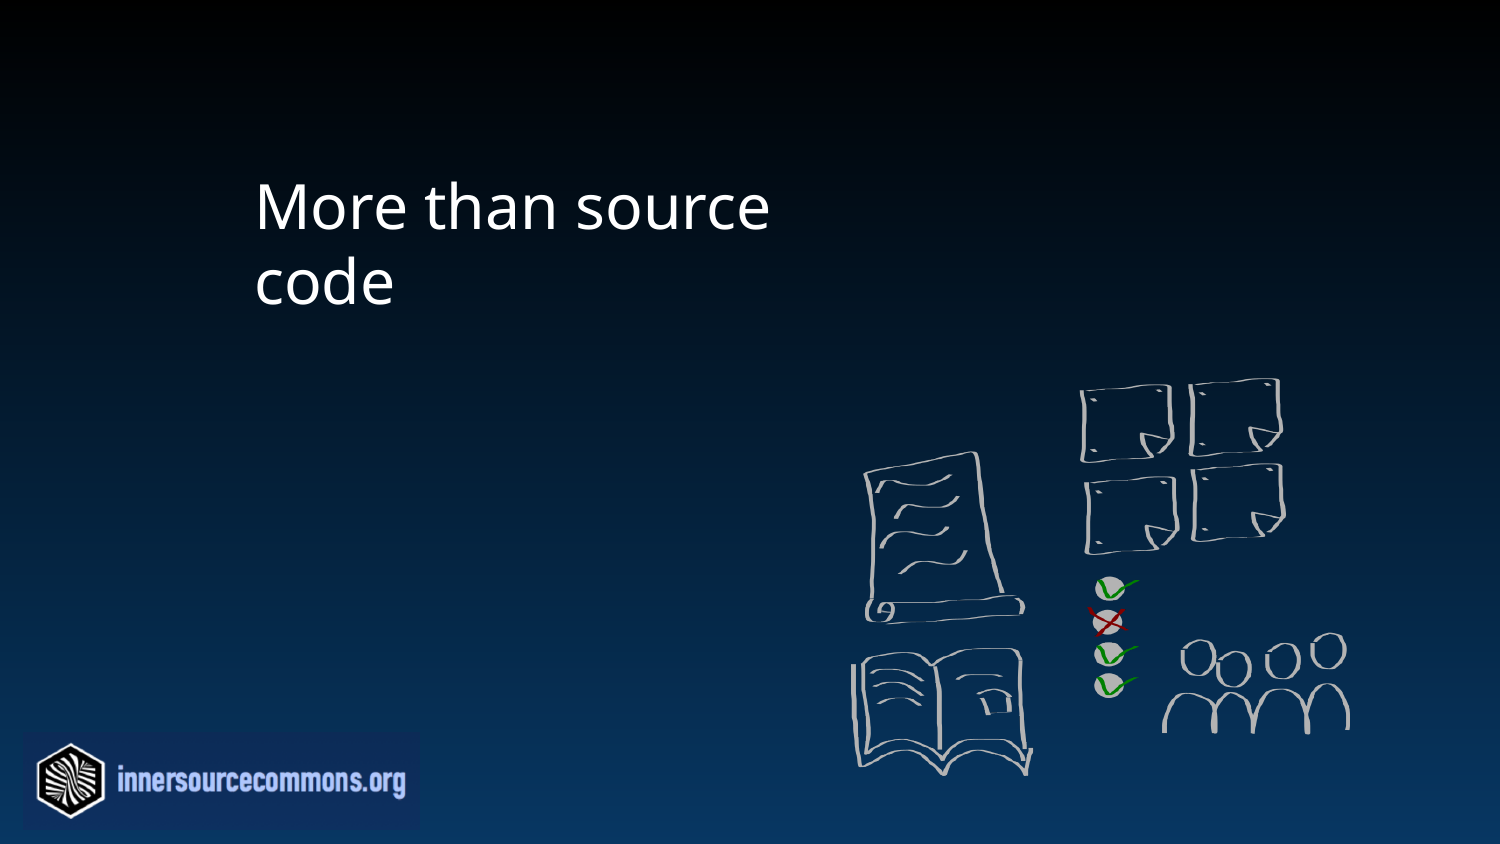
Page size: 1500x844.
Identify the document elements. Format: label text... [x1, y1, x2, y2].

picture [851, 270, 1350, 776]
picture [23, 732, 420, 830]
text_box More than source code [239, 151, 884, 239]
